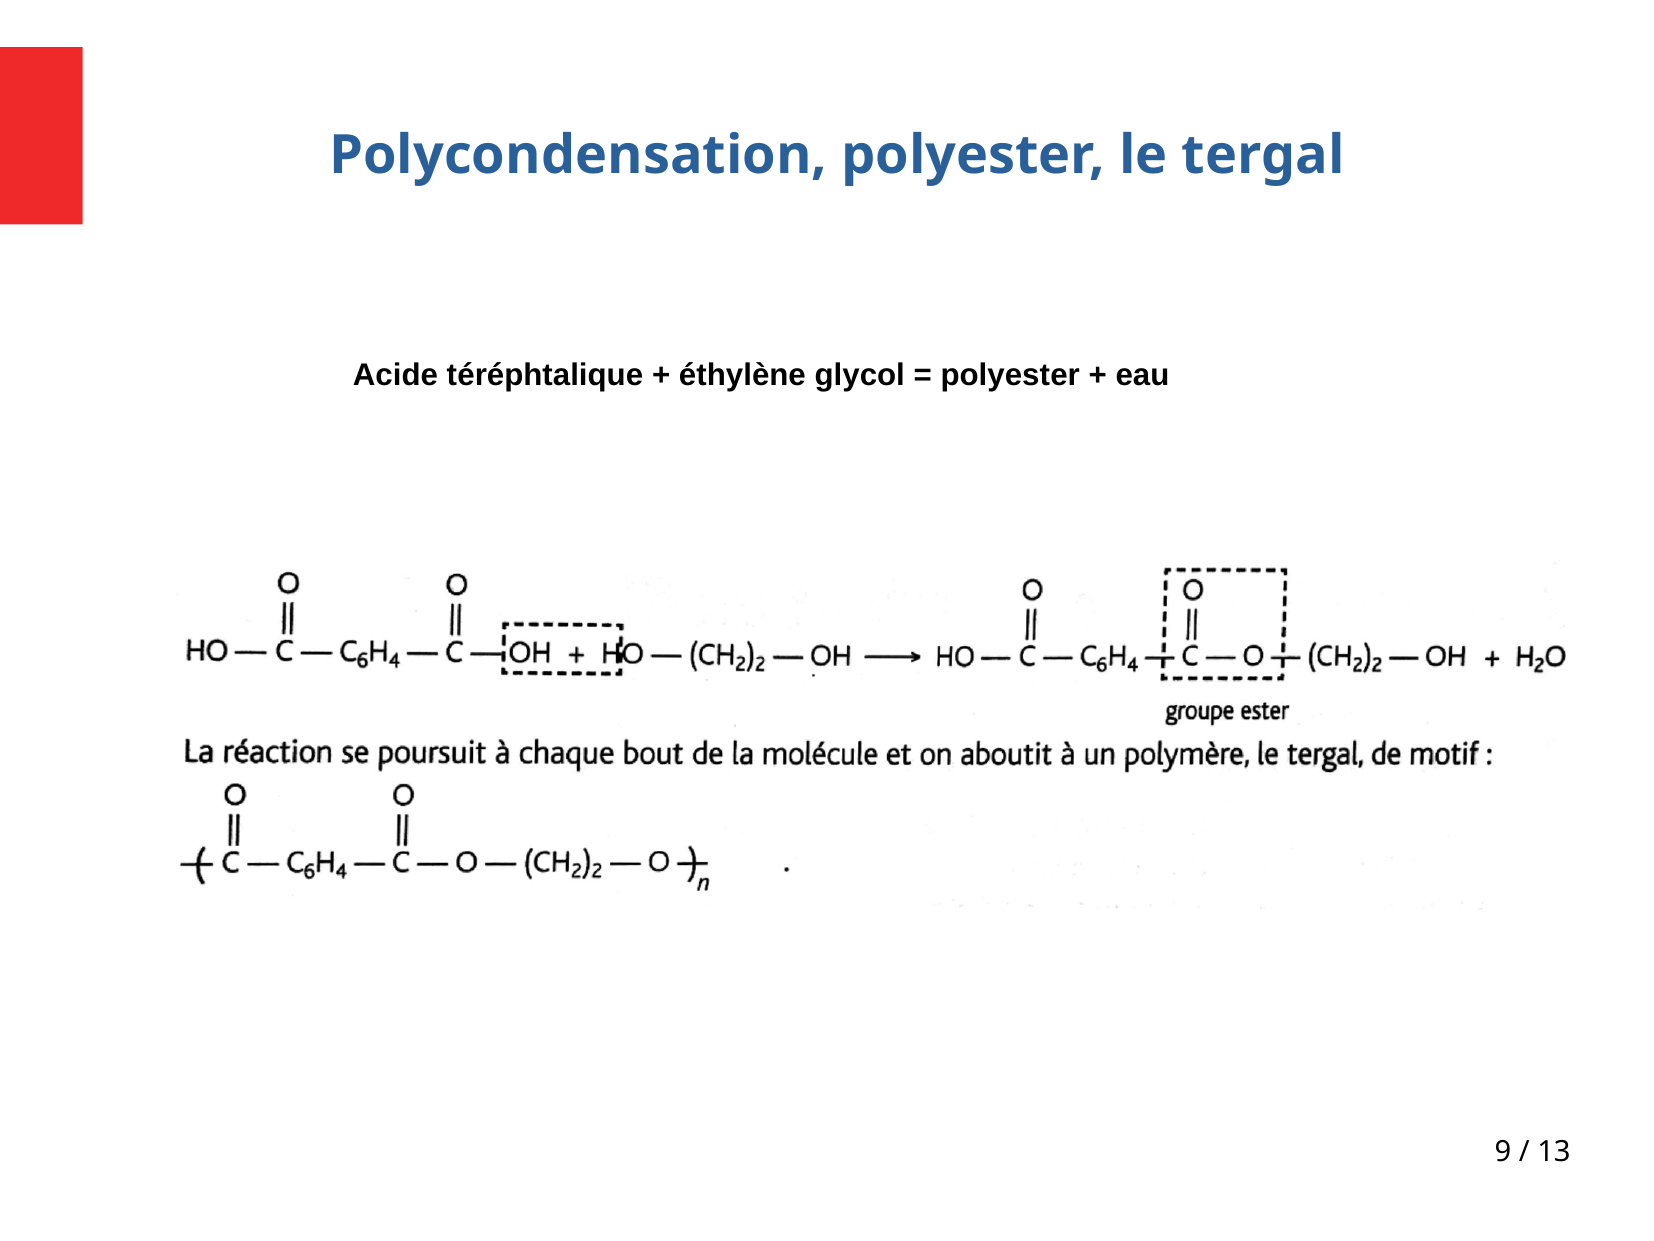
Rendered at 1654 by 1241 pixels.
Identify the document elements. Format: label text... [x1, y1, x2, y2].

title Polycondensation, polyester, le tergal [118, 49, 1571, 257]
text_box Acide téréphtalique + éthylène glycol = polyester + eau [224, 350, 1300, 449]
picture [141, 531, 1574, 910]
